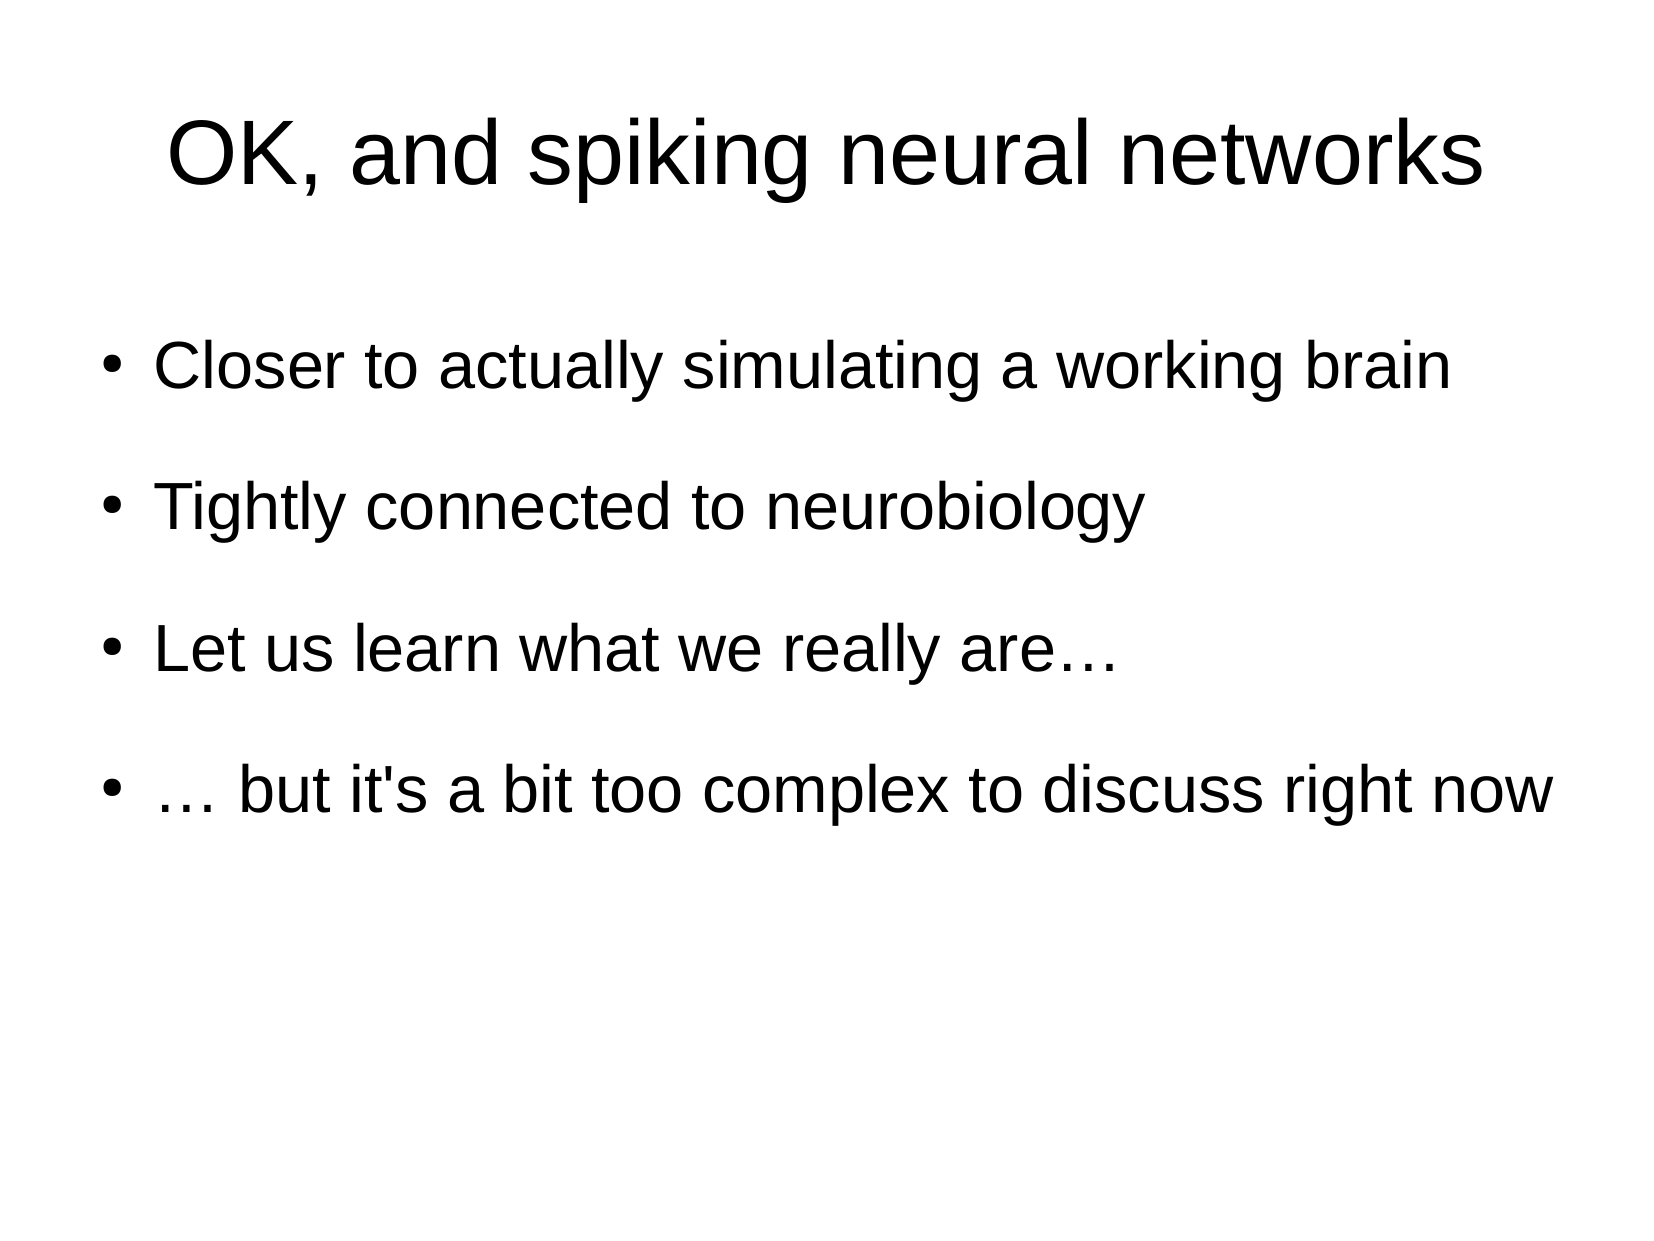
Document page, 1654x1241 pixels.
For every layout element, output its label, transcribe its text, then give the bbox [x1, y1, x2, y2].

list Closer to actually simulating a working brain Tightly connected to neurobiology Let us learn what we really are… … but it's a bit too complex to discuss right now [82, 290, 1571, 1010]
title OK, and spiking neural networks [82, 49, 1571, 257]
